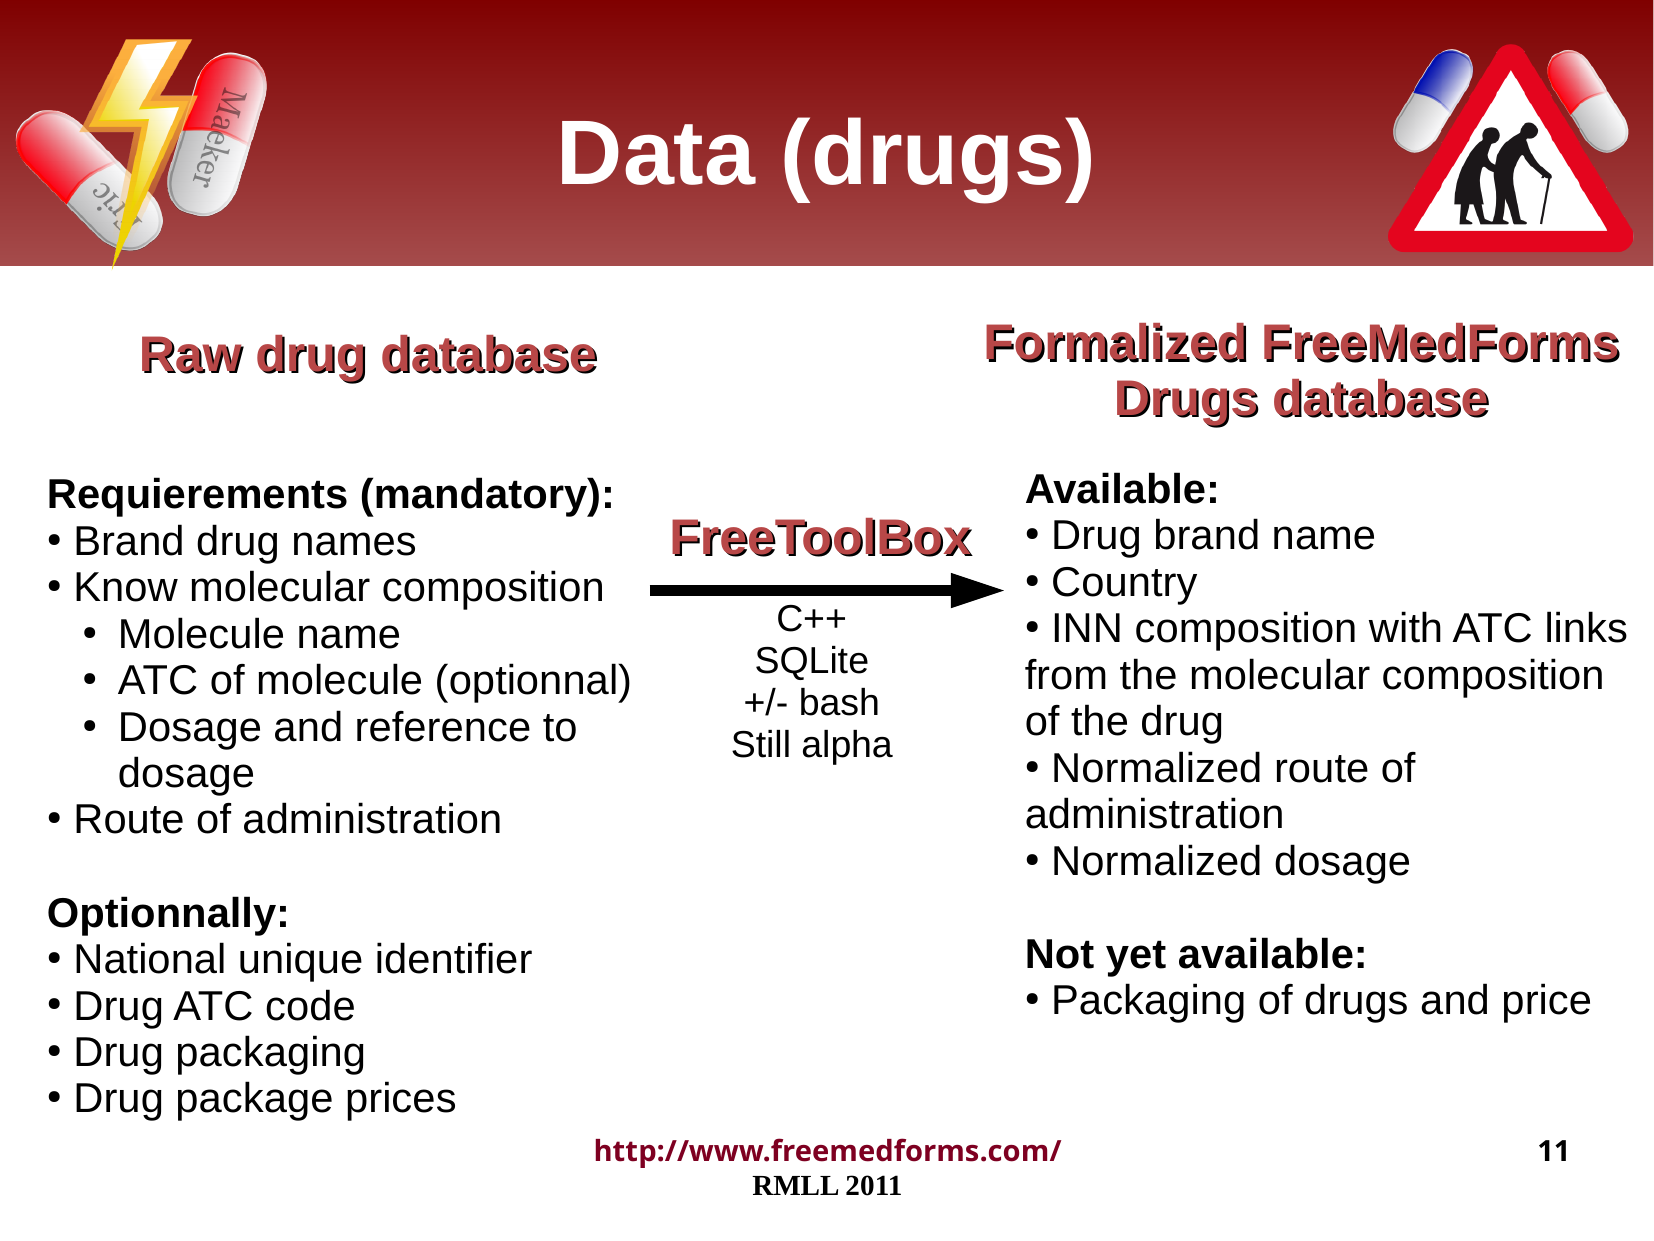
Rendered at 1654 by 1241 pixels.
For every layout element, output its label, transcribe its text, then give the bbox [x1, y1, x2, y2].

text_box C++ SQLite +/- bash Still alpha [715, 590, 909, 774]
text_box Requierements (mandatory): Brand drug names Know molecular composition Molecule name ATC of molecule (optionnal) Dosage and reference to dosage Route of administration Optionnally: National unique identifier Drug ATC code Drug packaging Drug package prices [29, 460, 680, 1170]
text_box Available: Drug brand name Country INN composition with ATC links from the molecular composition of the drug Normalized route of administration Normalized dosage Not yet available: Packaging of drugs and price [1010, 458, 1654, 1105]
text_box Raw drug database [124, 318, 613, 390]
picture [1387, 29, 1634, 266]
title Data (drugs) [295, 49, 1359, 257]
text_box FreeToolBox [680, 501, 987, 573]
text_box Formalized FreeMedForms Drugs database [968, 307, 1635, 434]
picture [0, 29, 271, 273]
